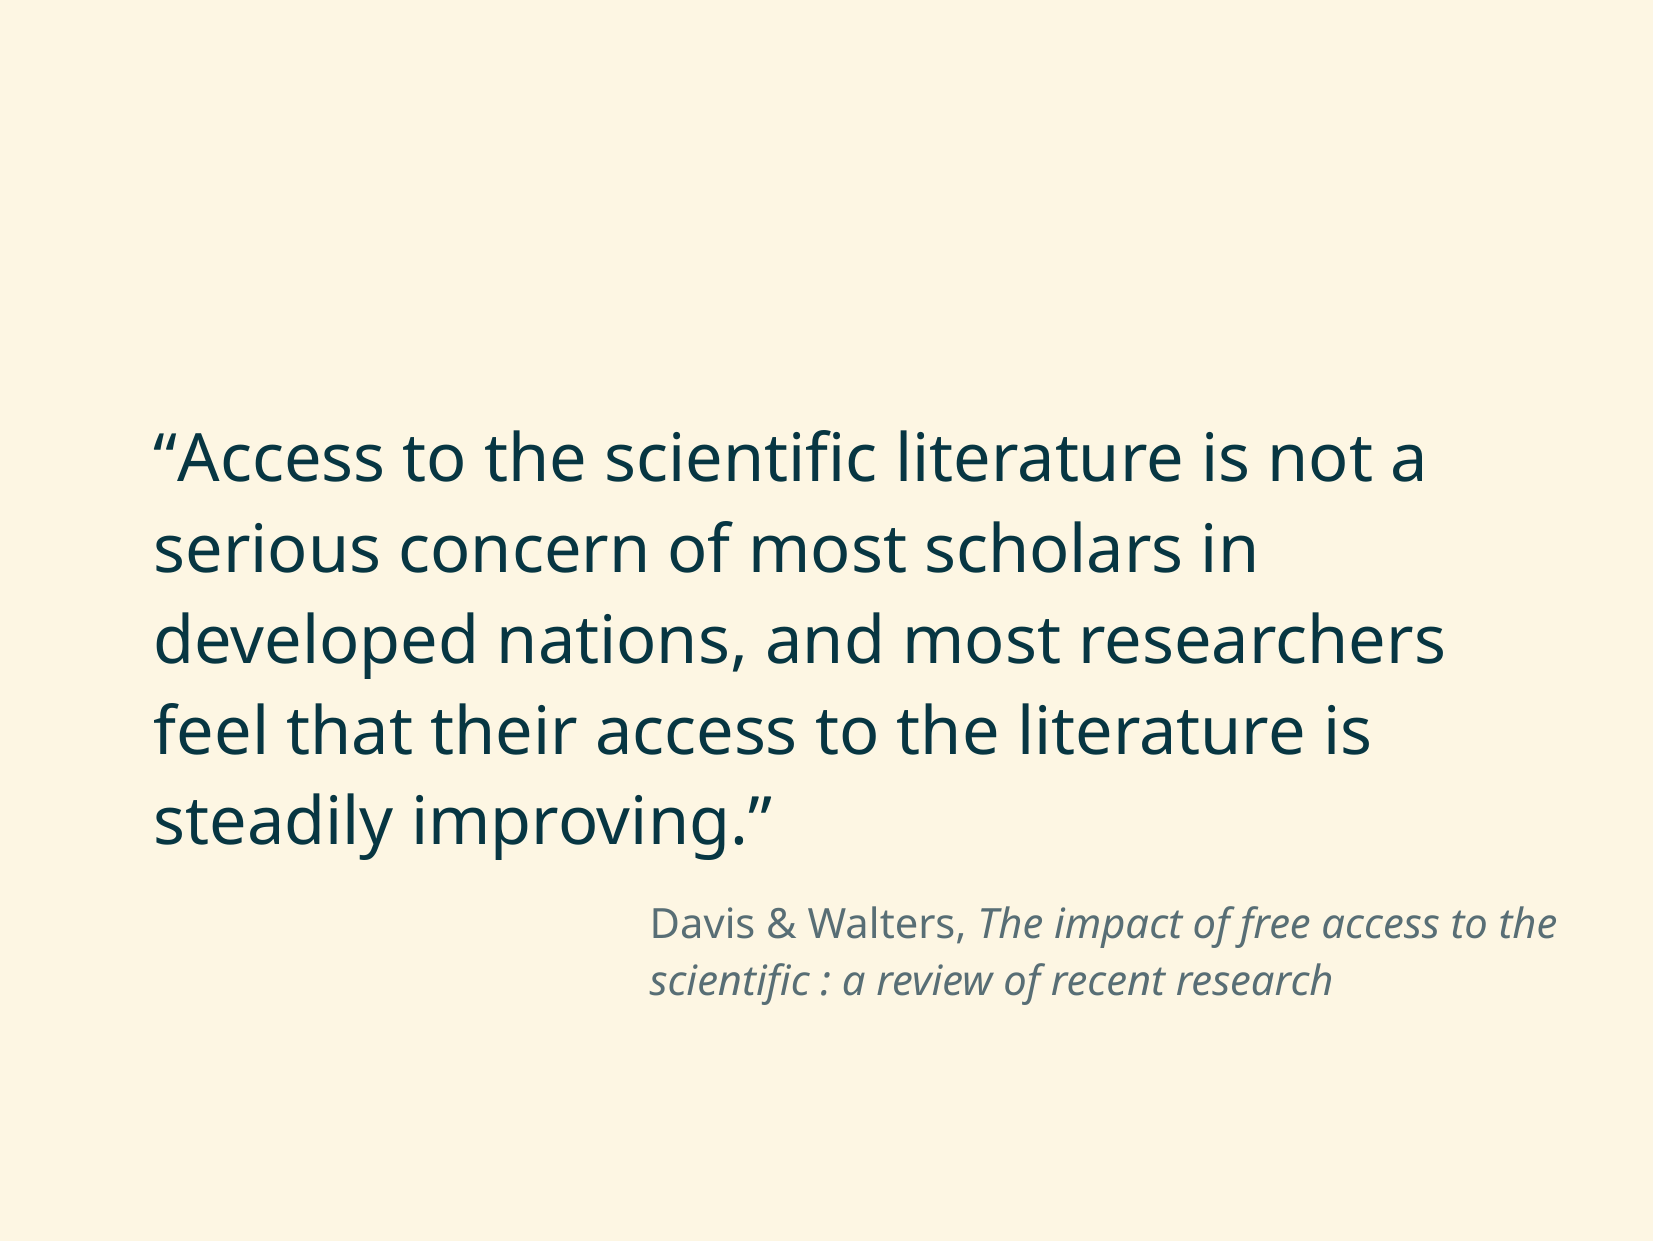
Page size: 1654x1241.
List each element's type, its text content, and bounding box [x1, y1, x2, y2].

list “Access to the scientific literature is not a serious concern of most scholars in developed nations, and most researchers feel that their access to the literature is steadily improving.” Davis & Walters, The impact of free access to the scientific : a review of recent research [82, 290, 1571, 1010]
